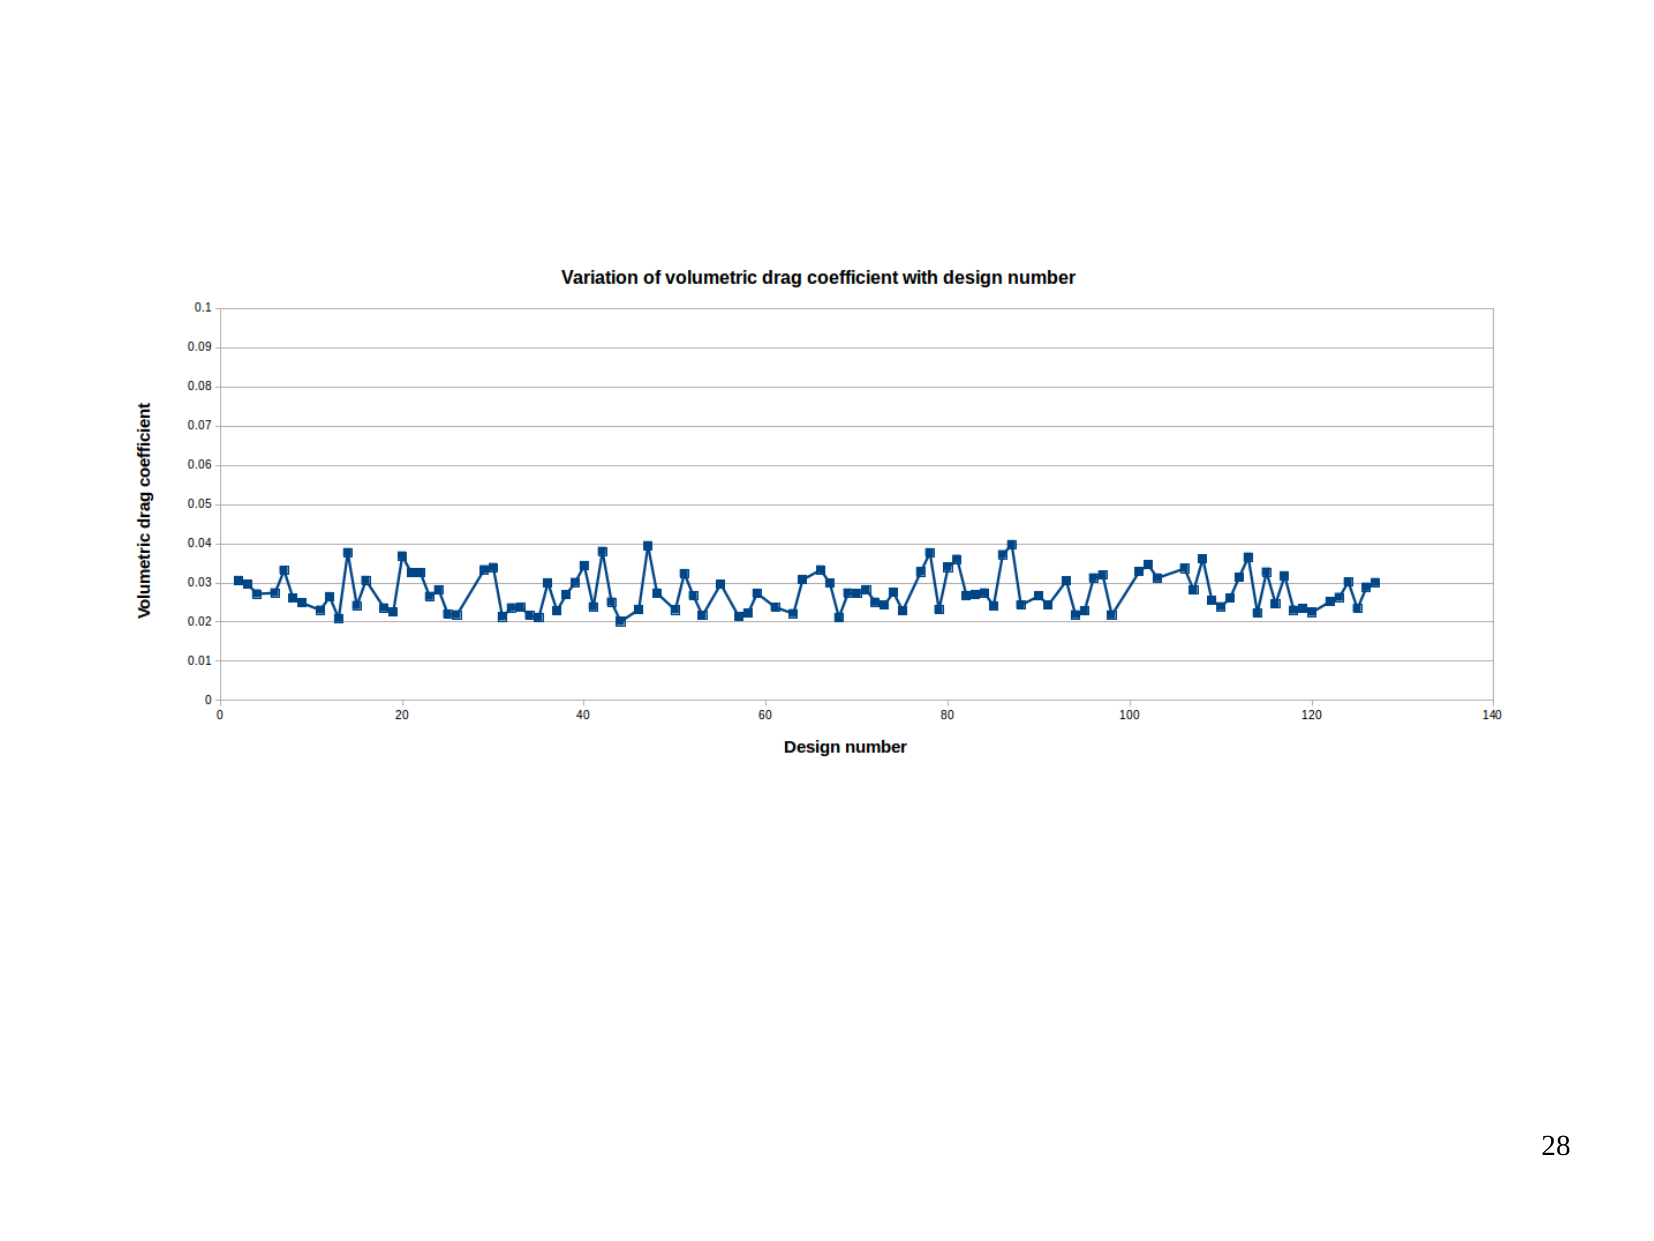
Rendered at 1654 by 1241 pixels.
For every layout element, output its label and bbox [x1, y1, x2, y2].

picture [106, 247, 1531, 777]
